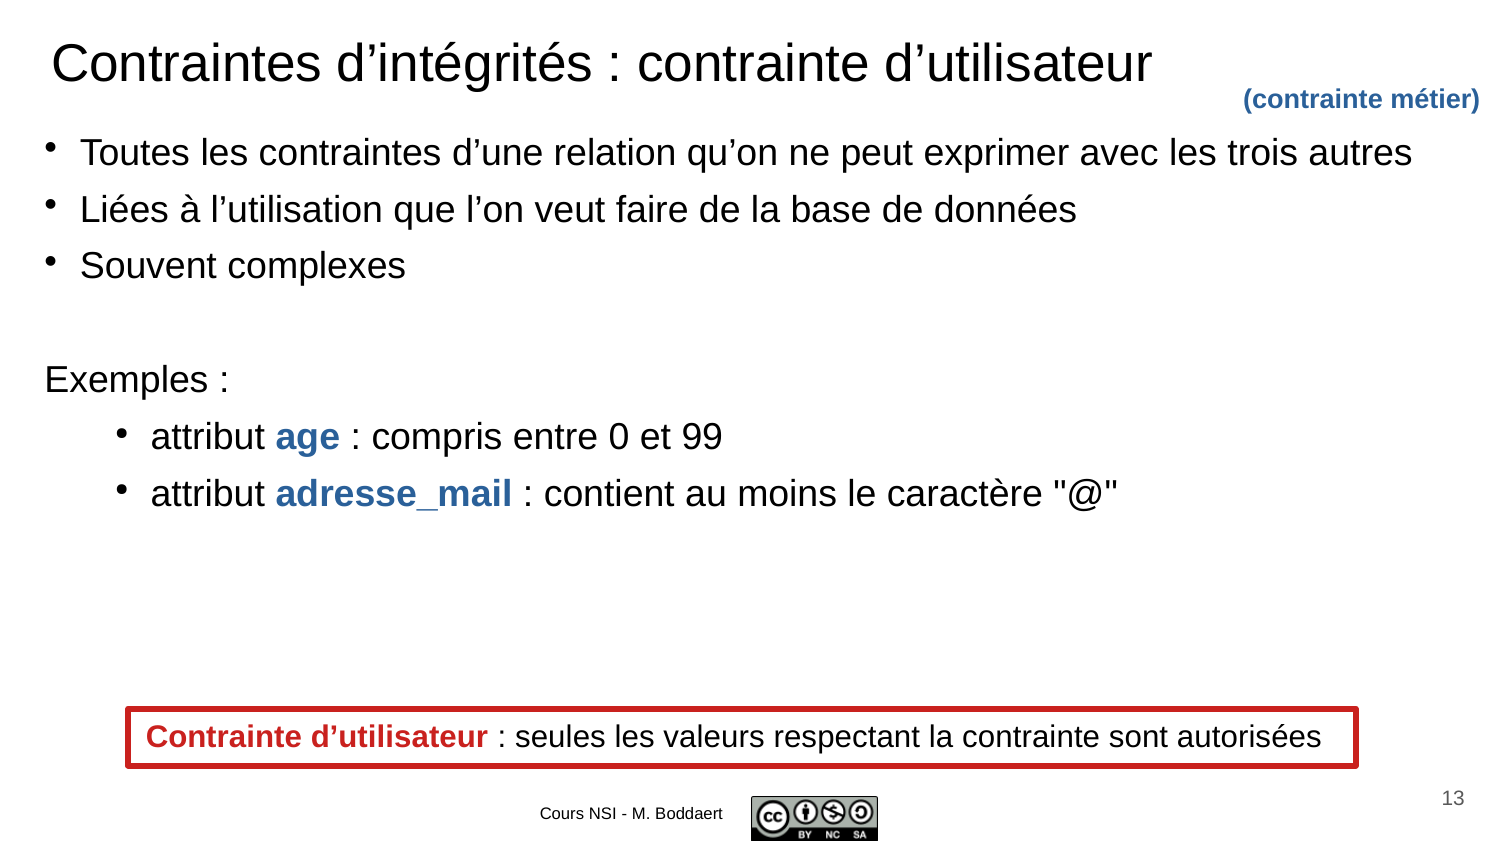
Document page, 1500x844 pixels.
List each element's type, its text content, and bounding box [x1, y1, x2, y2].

title Contraintes d’intégrités : contrainte d’utilisateur [51, 13, 1449, 108]
text_box Toutes les contraintes d’une relation qu’on ne peut exprimer avec les trois autres Liées à l’utilisation que l’on veut faire de la base de données Souvent complexes Exemples : attribut age : compris entre 0 et 99 attribut adresse_mail : contient au moins le caractère "@" [29, 120, 1477, 760]
slide_number <numéro> [1389, 764, 1480, 830]
text_box Contrainte d’utilisateur : seules les valeurs respectant la contrainte sont autorisées [128, 708, 1356, 766]
picture [751, 796, 878, 841]
text_box (contrainte métier) [1228, 76, 1500, 123]
